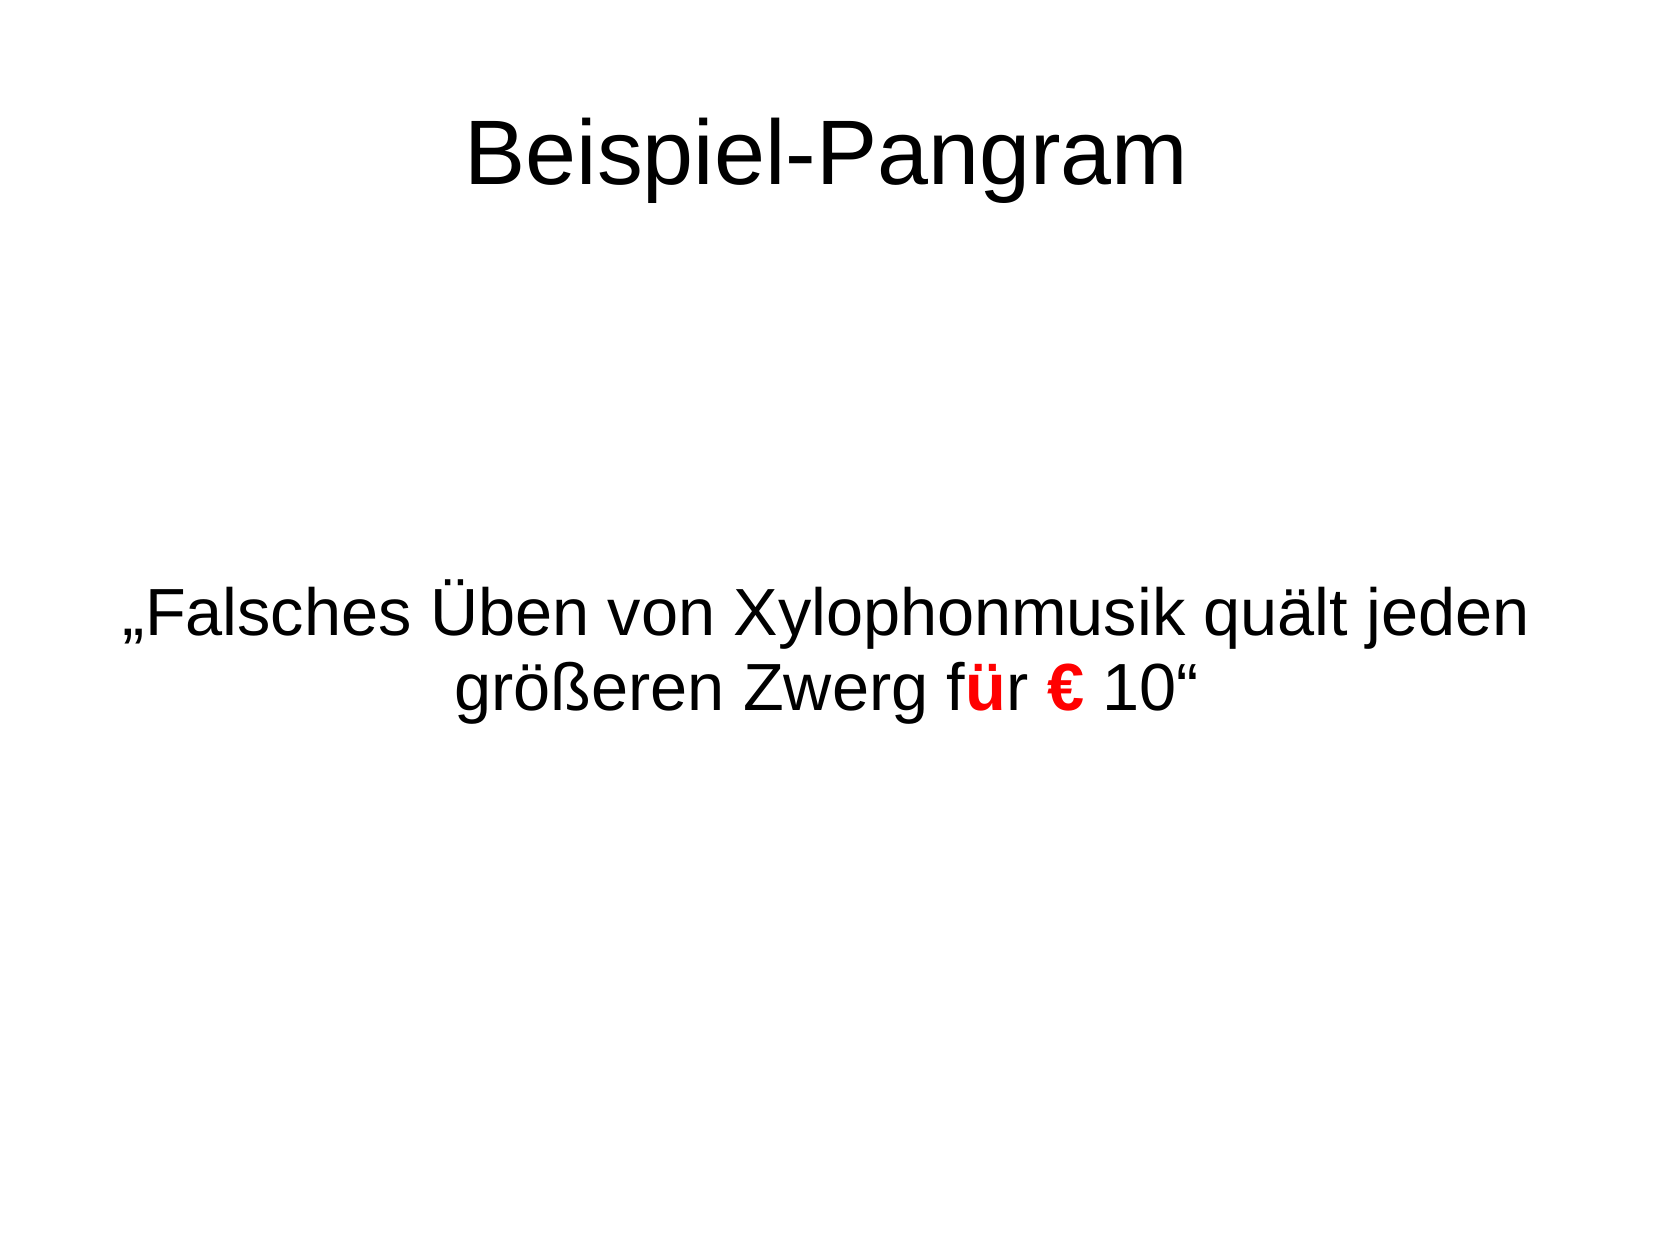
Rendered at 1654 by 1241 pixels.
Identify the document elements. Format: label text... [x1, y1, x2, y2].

subtitle „Falsches Üben von Xylophonmusik quält jeden größeren Zwerg für € 10“ [82, 290, 1571, 1010]
title Beispiel-Pangram [82, 49, 1571, 257]
